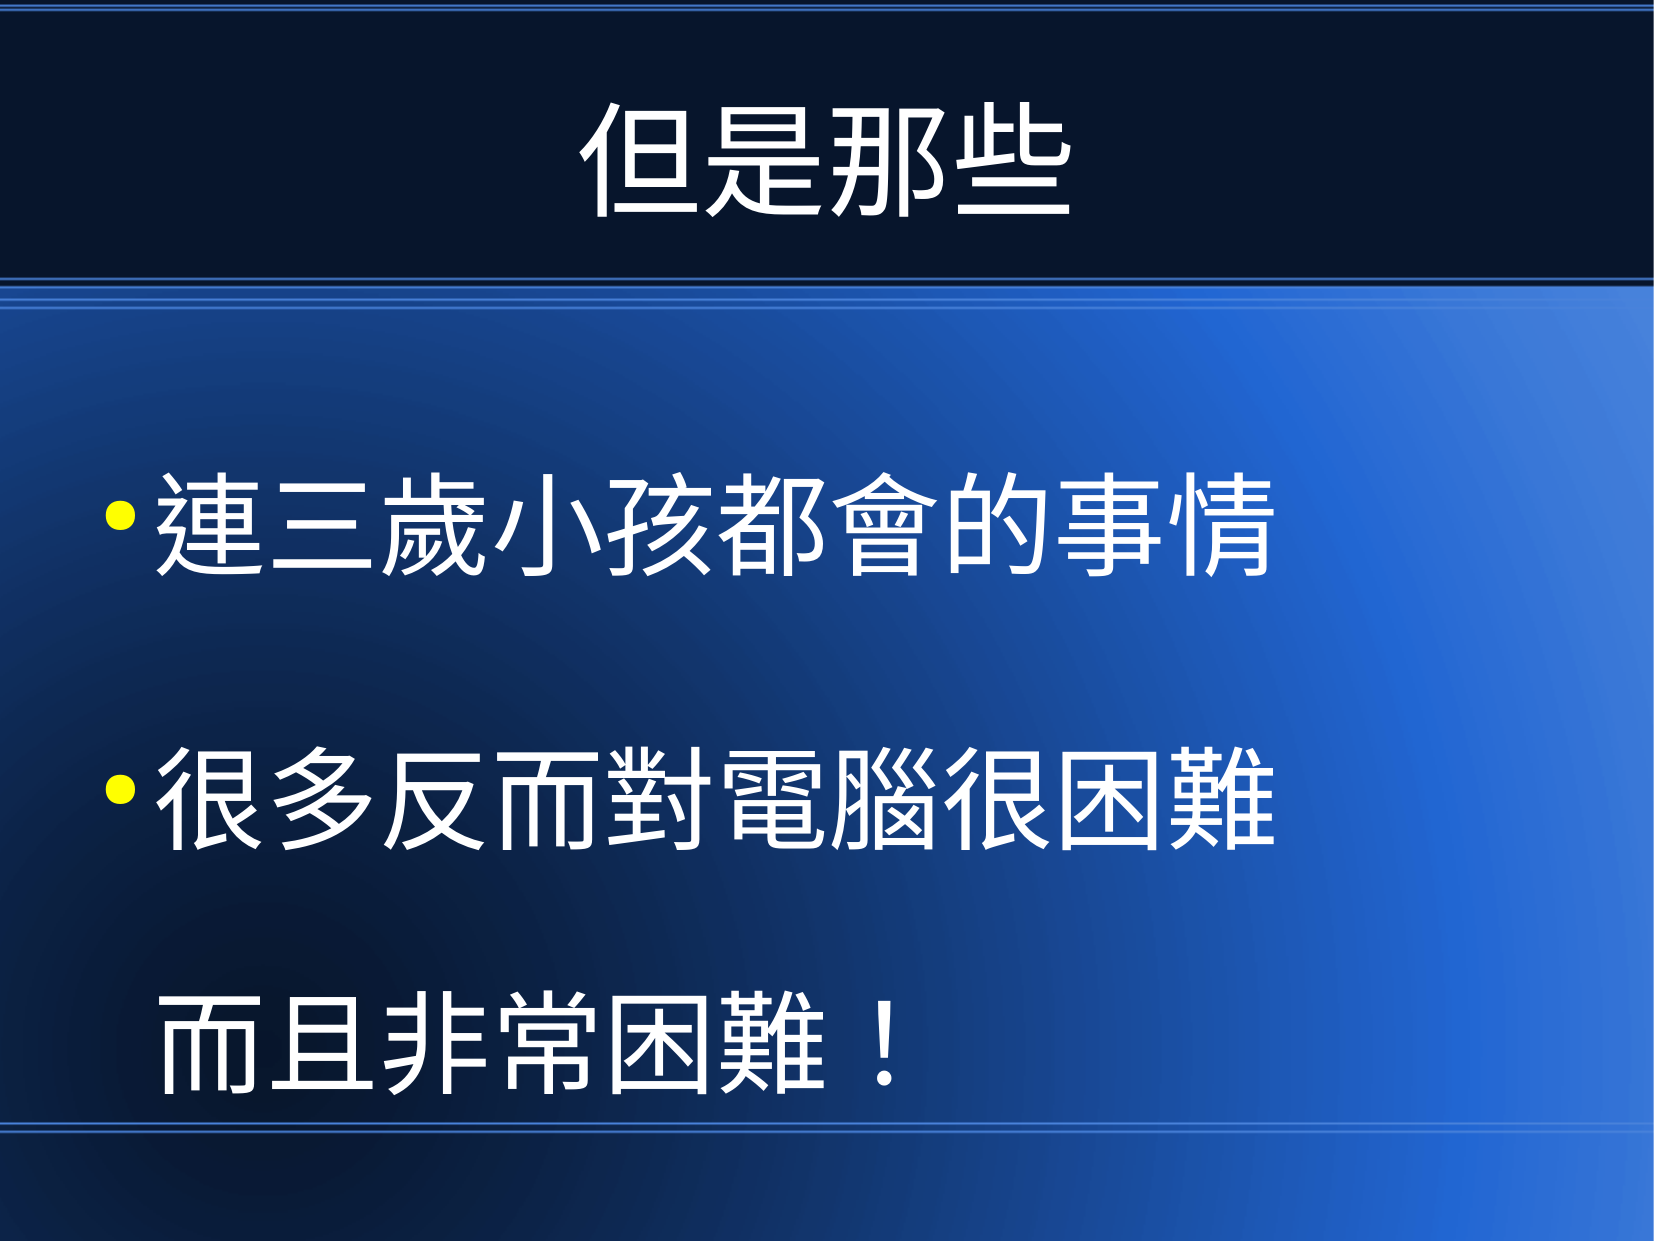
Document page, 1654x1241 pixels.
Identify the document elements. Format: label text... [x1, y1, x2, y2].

list 連三歲小孩都會的事情 很多反而對電腦很困難 而且非常困難！ [82, 355, 1571, 1241]
title 但是那些 [82, 49, 1571, 257]
picture [0, 0, 1654, 1241]
